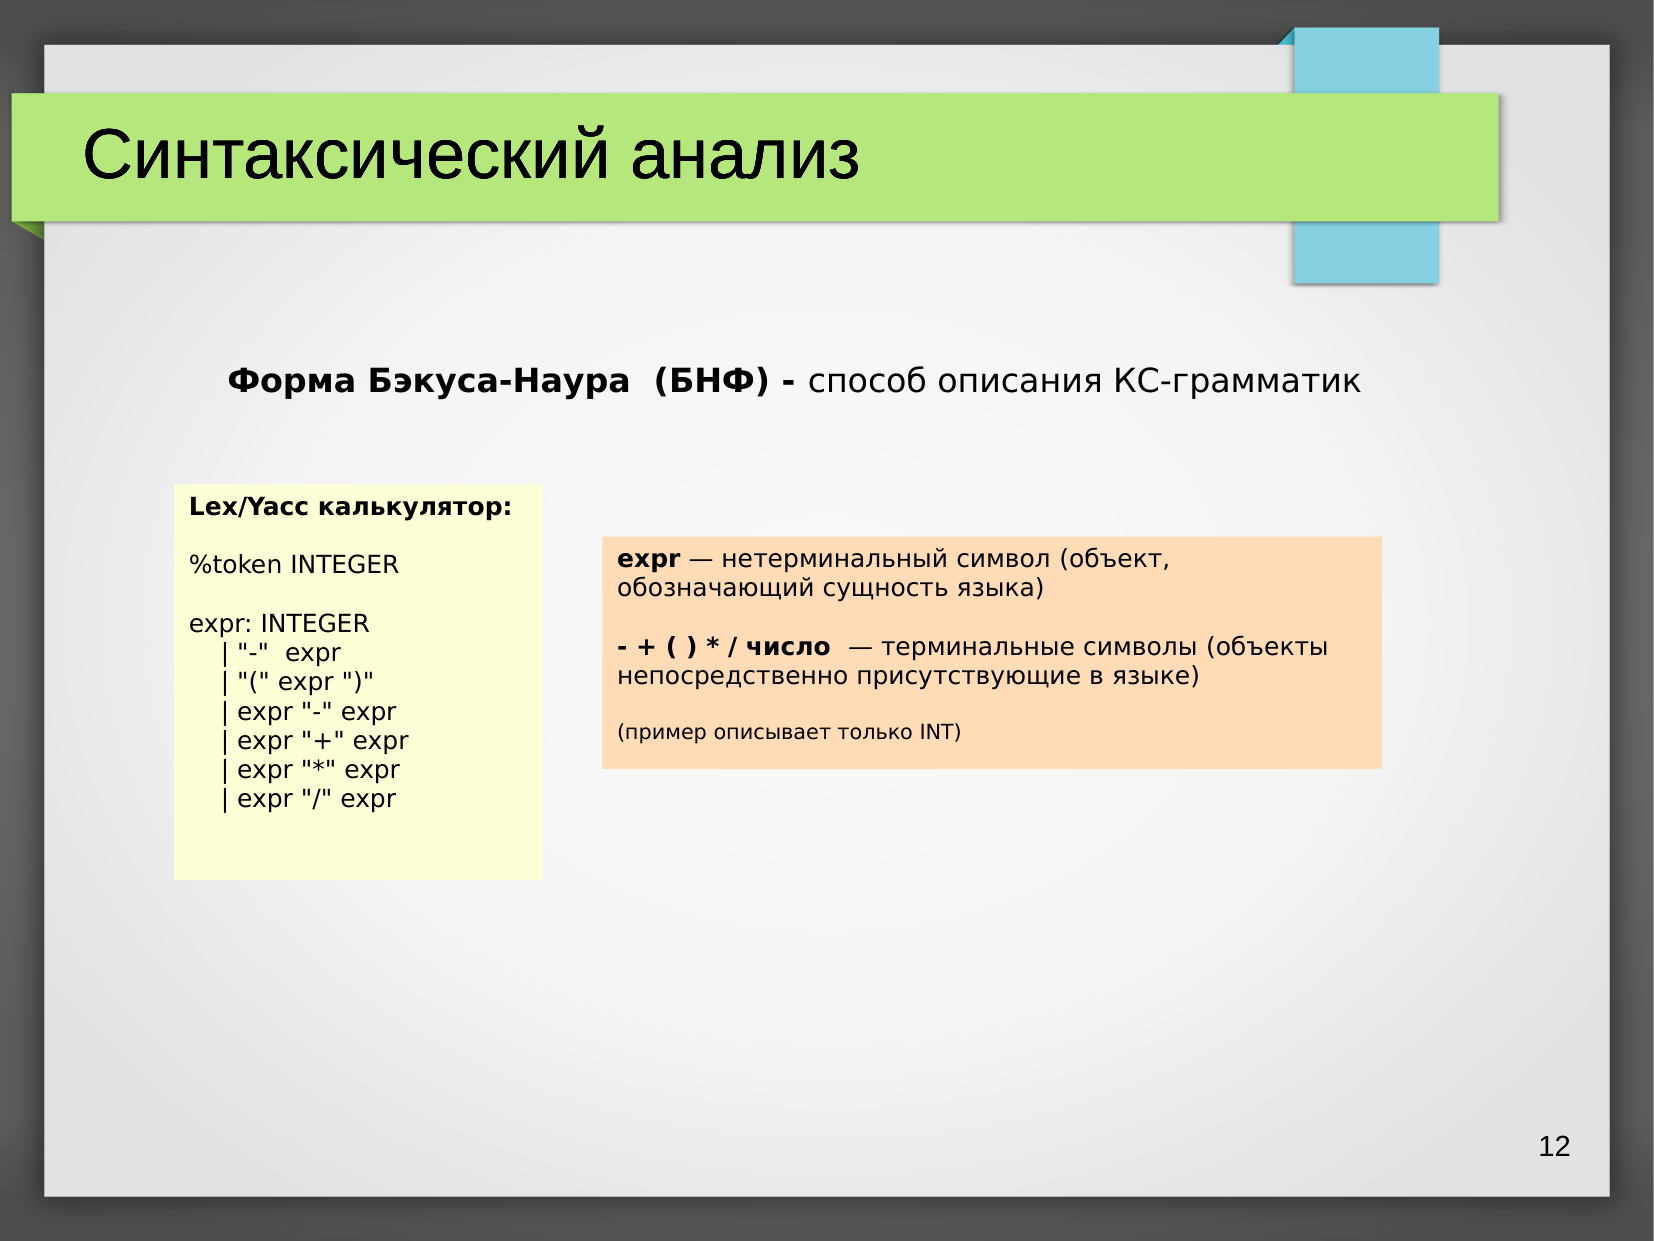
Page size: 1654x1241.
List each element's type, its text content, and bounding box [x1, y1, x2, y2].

title Синтаксический анализ [82, 114, 993, 194]
text_box expr — нетерминальный символ (объект, обозначающий сущность языка) - + ( ) * / число — терминальные символы (объекты непосредственно присутствующие в языке) (пример описывает только INT) [602, 536, 1382, 770]
picture [0, 0, 1654, 1241]
text_box Lex/Yacc калькулятор: %token INTEGER expr: INTEGER | "-" expr | "(" expr ")" | expr "-" expr | expr "+" expr | expr "*" expr | expr "/" expr [174, 484, 544, 880]
text_box Форма Бэкуса-Наура (БНФ) - способ описания КС-грамматик [212, 354, 1394, 556]
